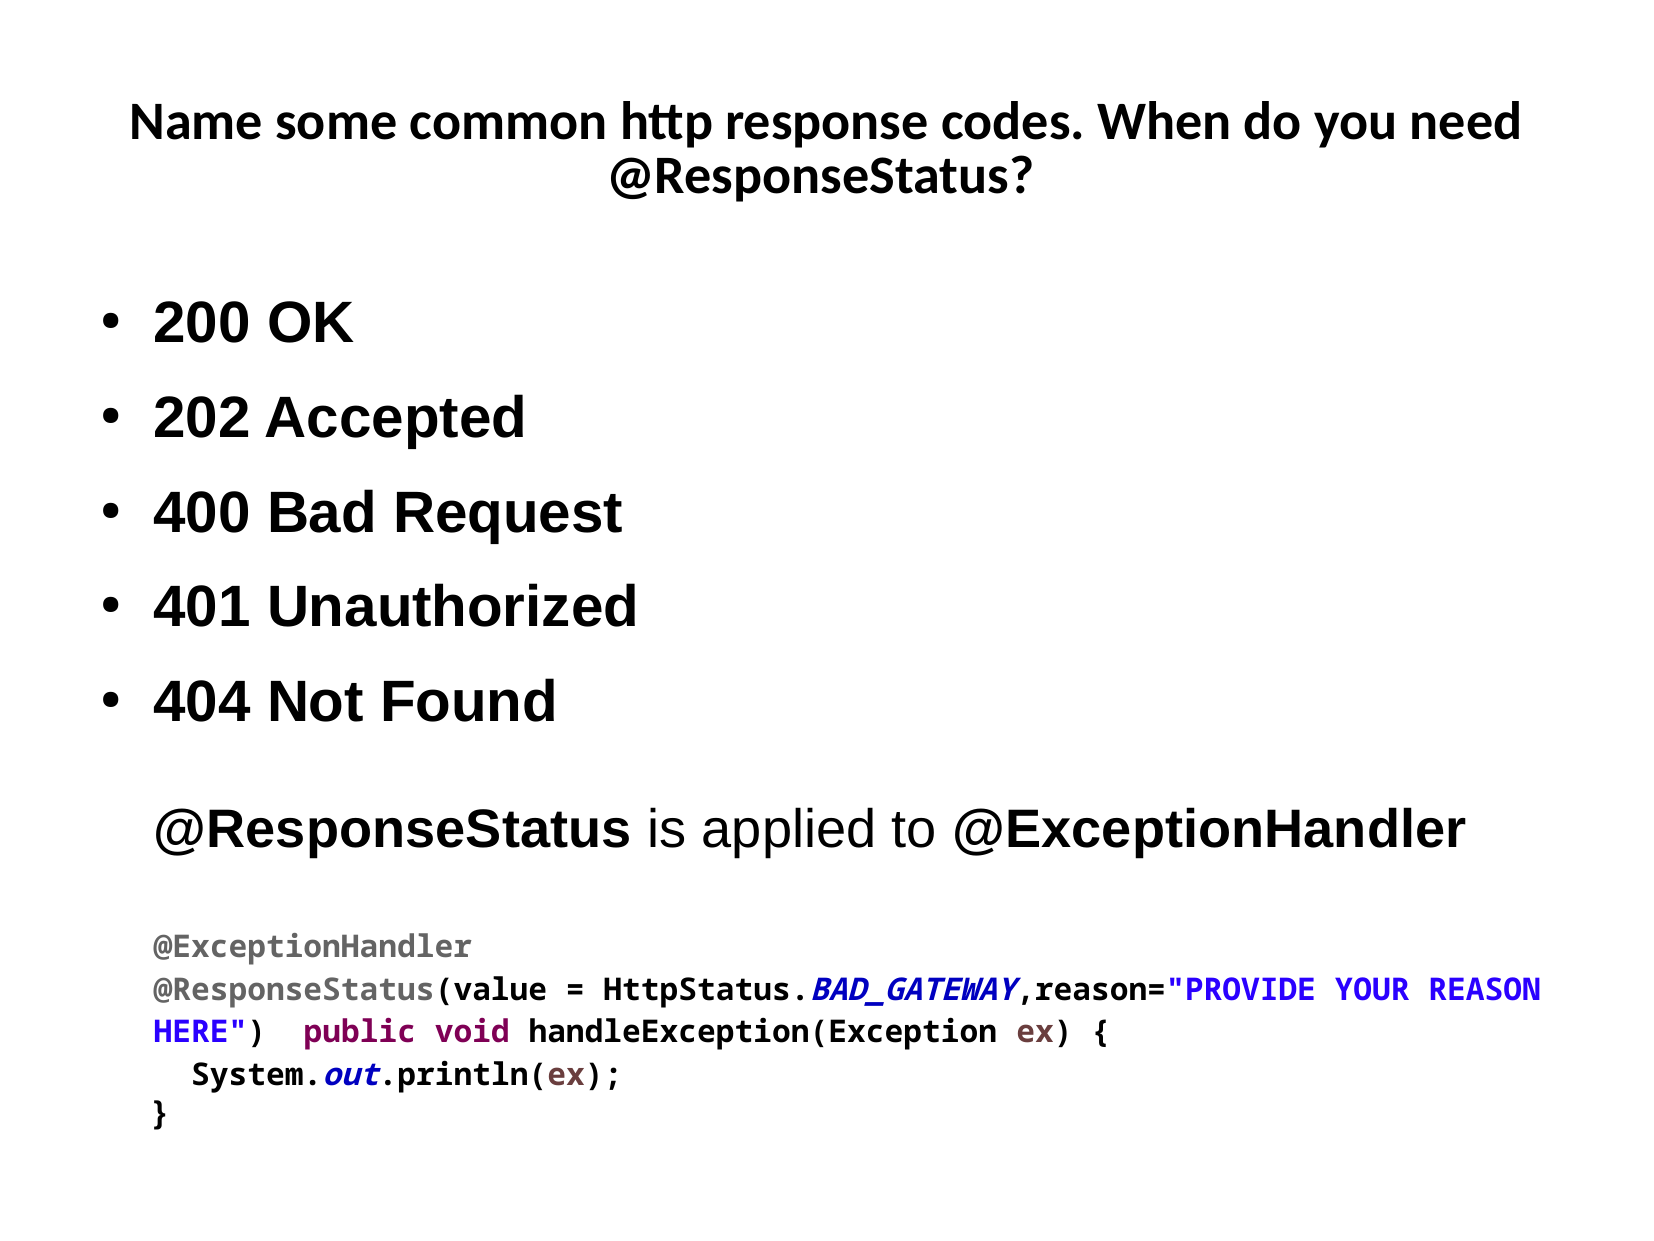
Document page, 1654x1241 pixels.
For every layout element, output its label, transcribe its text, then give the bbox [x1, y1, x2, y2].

list 200 OK 202 Accepted 400 Bad Request 401 Unauthorized 404 Not Found @ResponseStatus is applied to @ExceptionHandler @ExceptionHandler @ResponseStatus(value = HttpStatus.BAD_GATEWAY,reason="PROVIDE YOUR REASON HERE") public void handleException(Exception ex) { System.out.println(ex); } [82, 290, 1571, 1153]
title Name some common http response codes. When do you need @ResponseStatus? [82, 49, 1571, 257]
